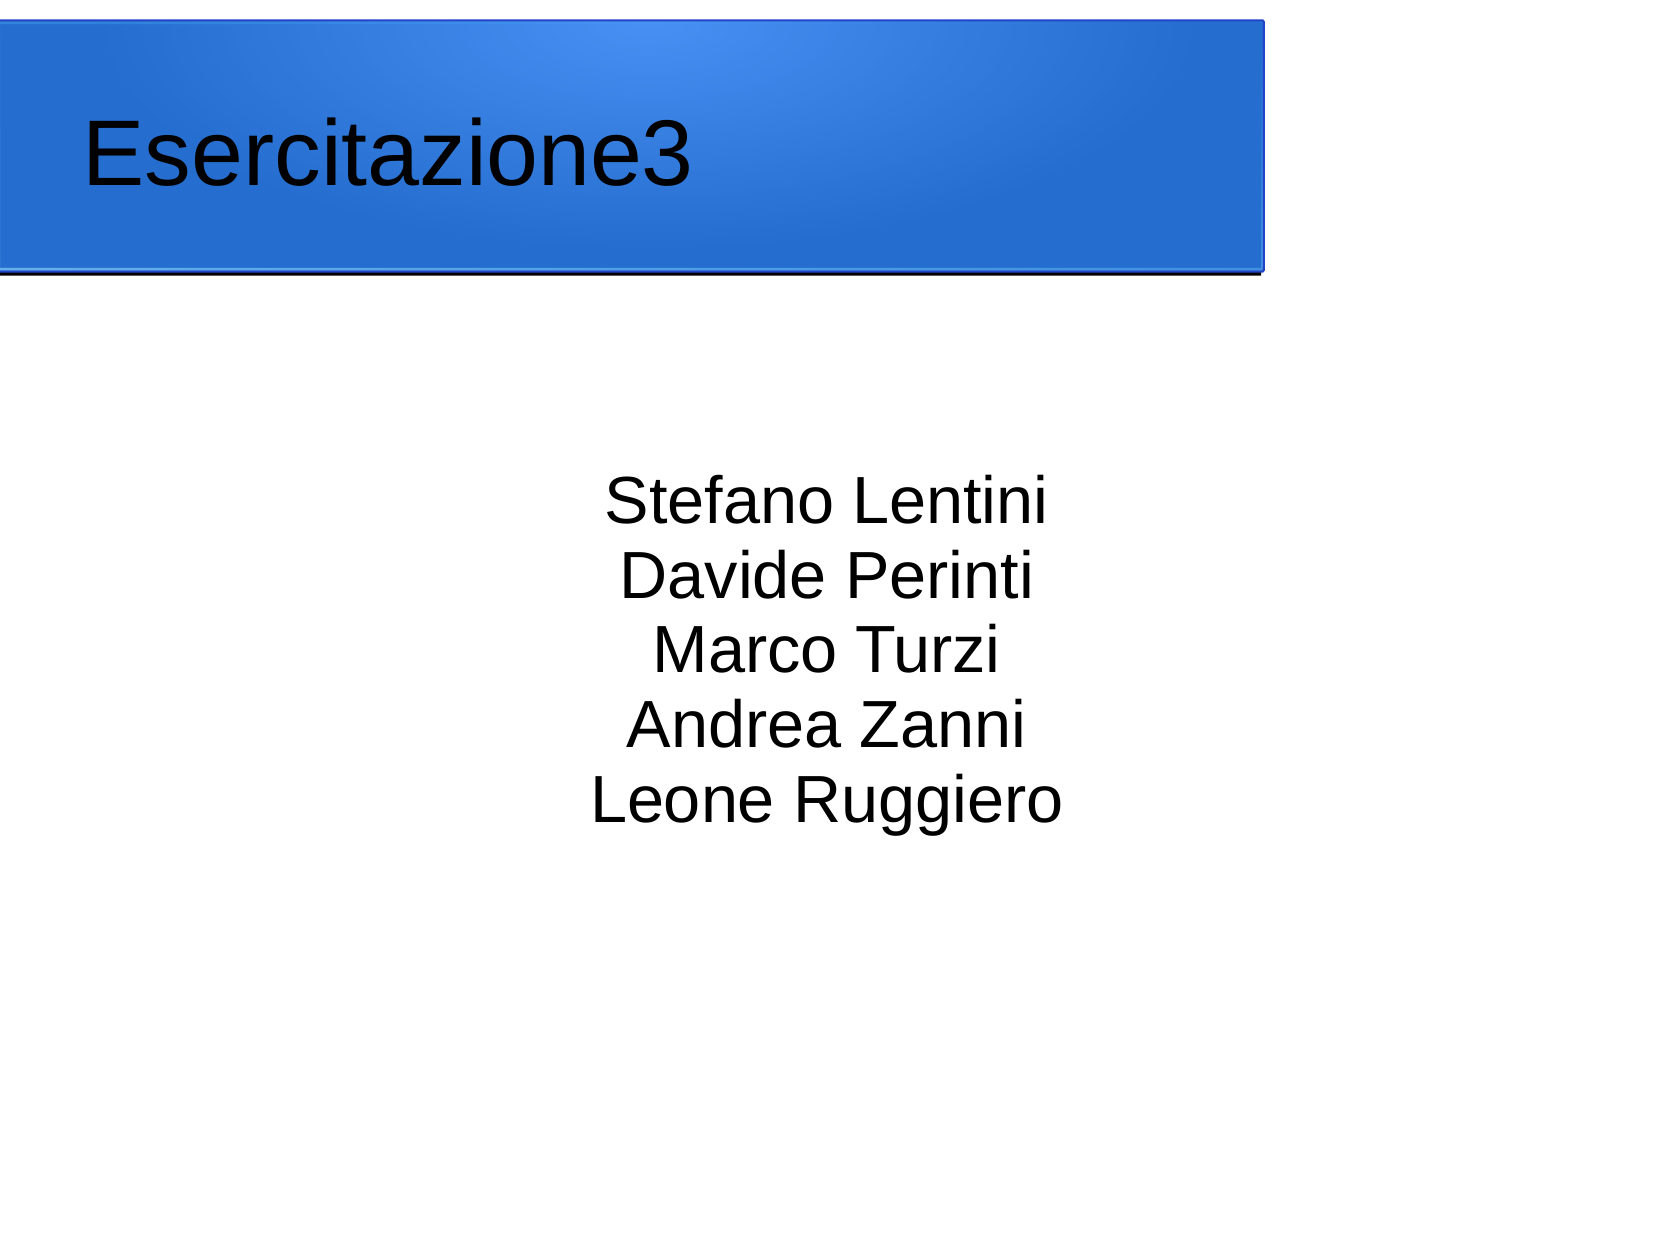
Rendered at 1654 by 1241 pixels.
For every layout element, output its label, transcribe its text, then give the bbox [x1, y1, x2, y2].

subtitle Stefano Lentini Davide Perinti Marco Turzi Andrea Zanni Leone Ruggiero [82, 290, 1571, 1010]
title Esercitazione3 [82, 49, 1571, 257]
